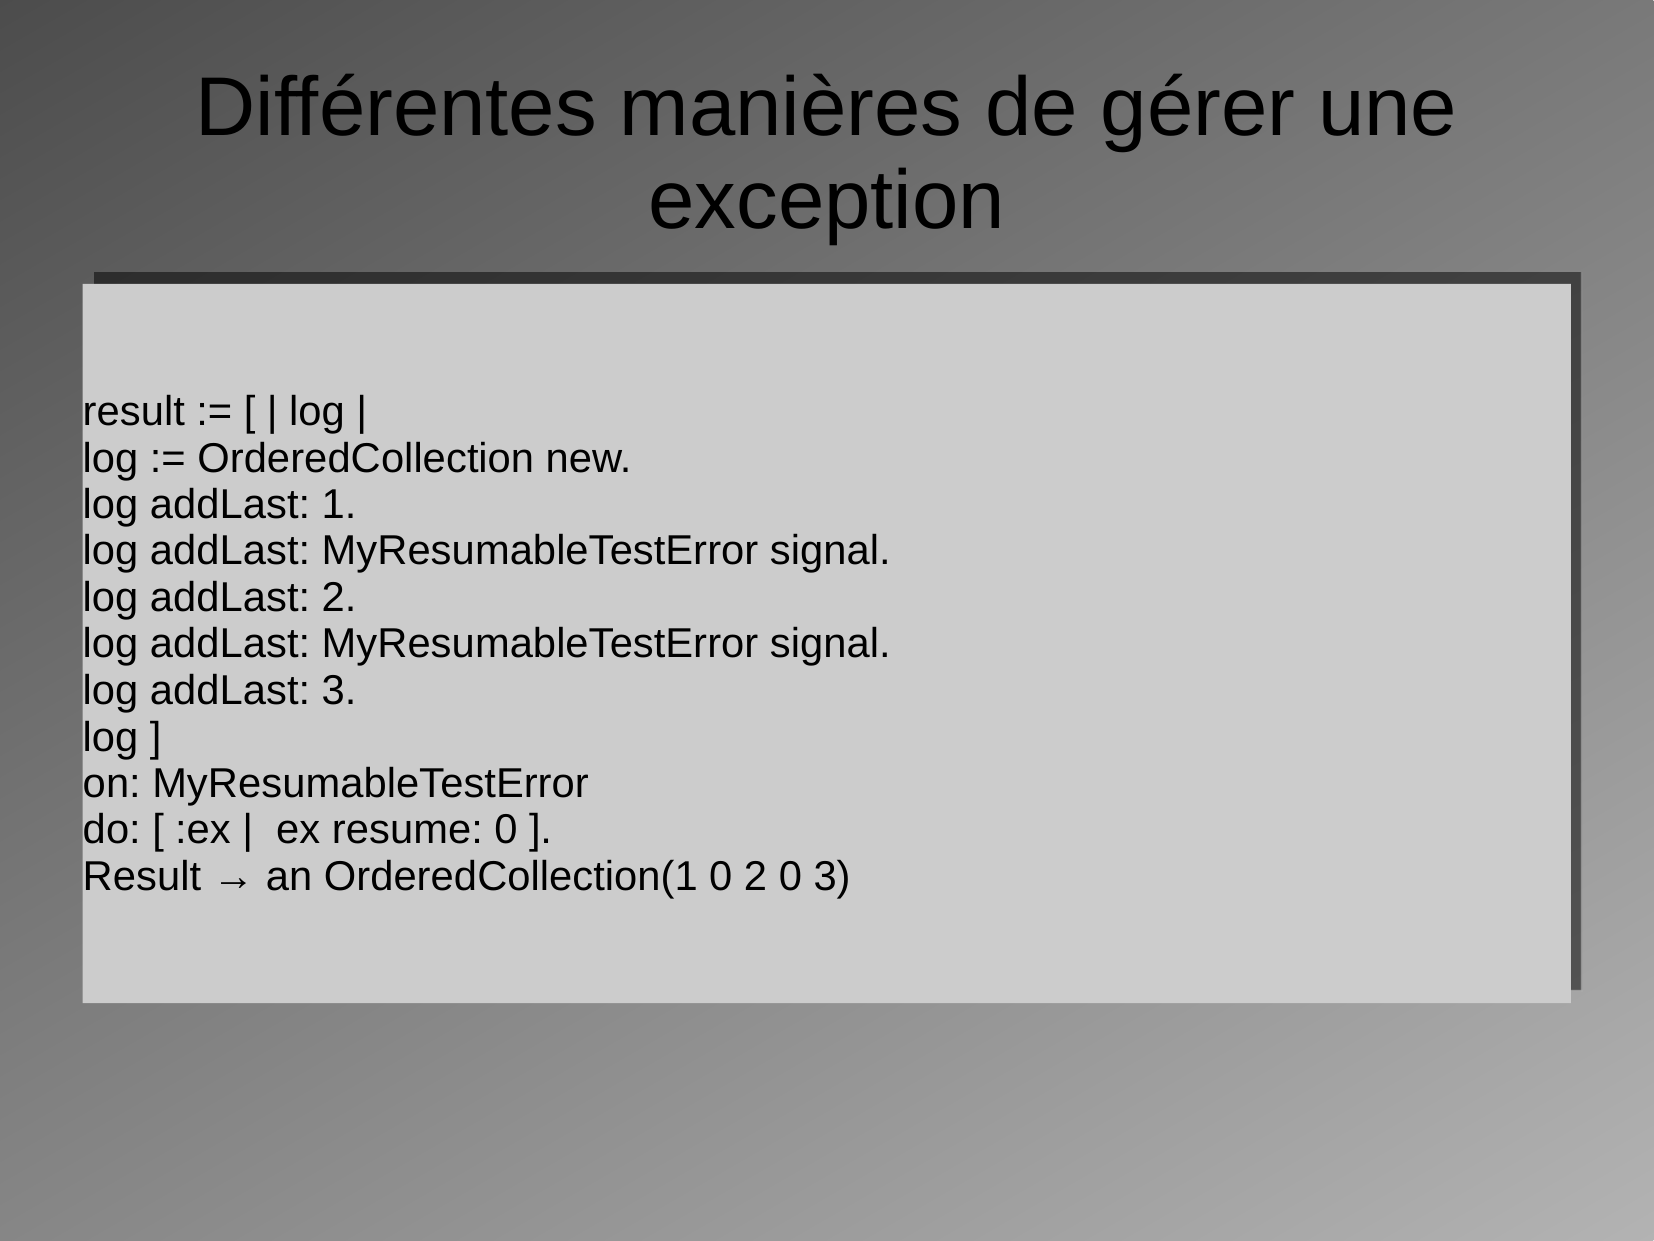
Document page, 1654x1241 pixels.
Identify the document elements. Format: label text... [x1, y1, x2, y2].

title Différentes manières de gérer une exception [82, 49, 1571, 257]
subtitle result := [ | log | log := OrderedCollection new. log addLast: 1. log addLast: MyResumableTestError signal. log addLast: 2. log addLast: MyResumableTestError signal. log addLast: 3. log ] on: MyResumableTestError do: [ :ex | ex resume: 0 ]. Result → an OrderedCollection(1 0 2 0 3) [82, 283, 1571, 1004]
